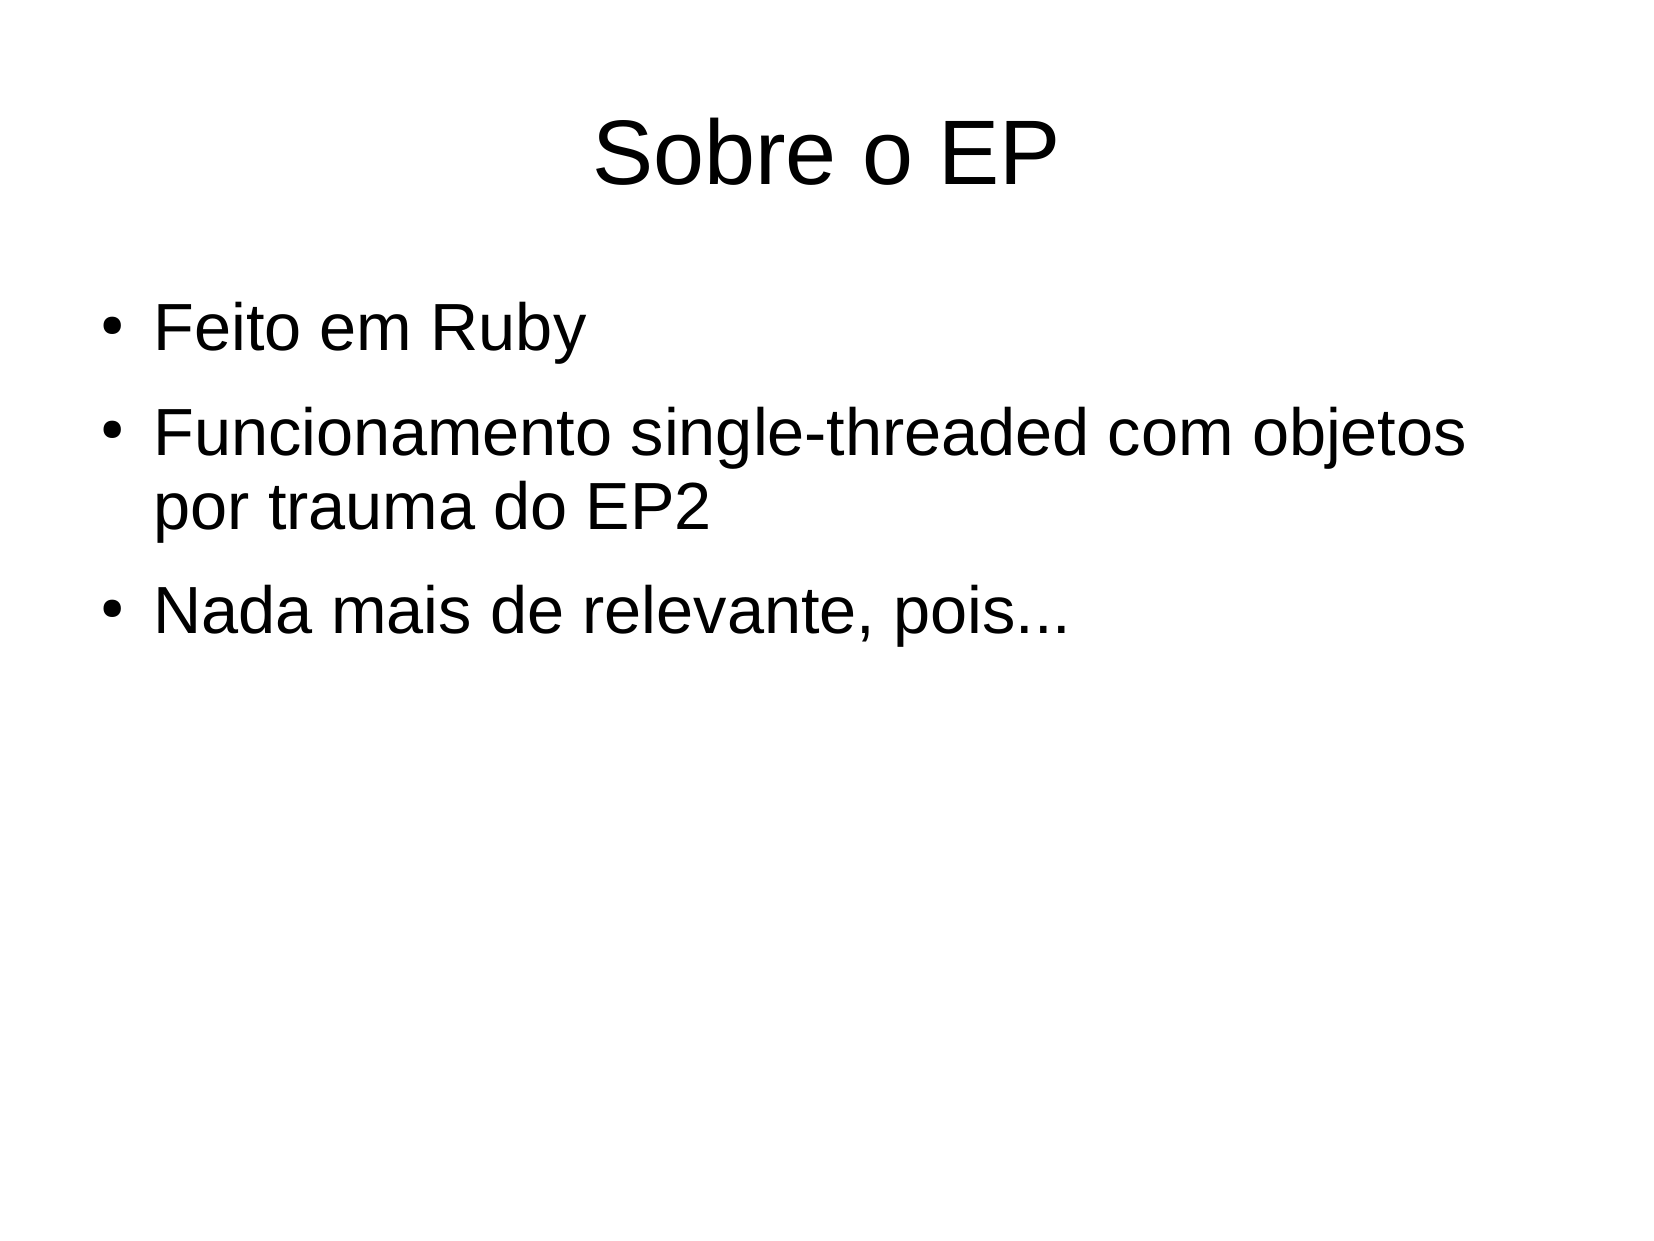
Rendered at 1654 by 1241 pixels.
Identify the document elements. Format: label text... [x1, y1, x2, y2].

list Feito em Ruby Funcionamento single-threaded com objetos por trauma do EP2 Nada mais de relevante, pois... [82, 290, 1571, 1010]
title Sobre o EP [82, 49, 1571, 257]
